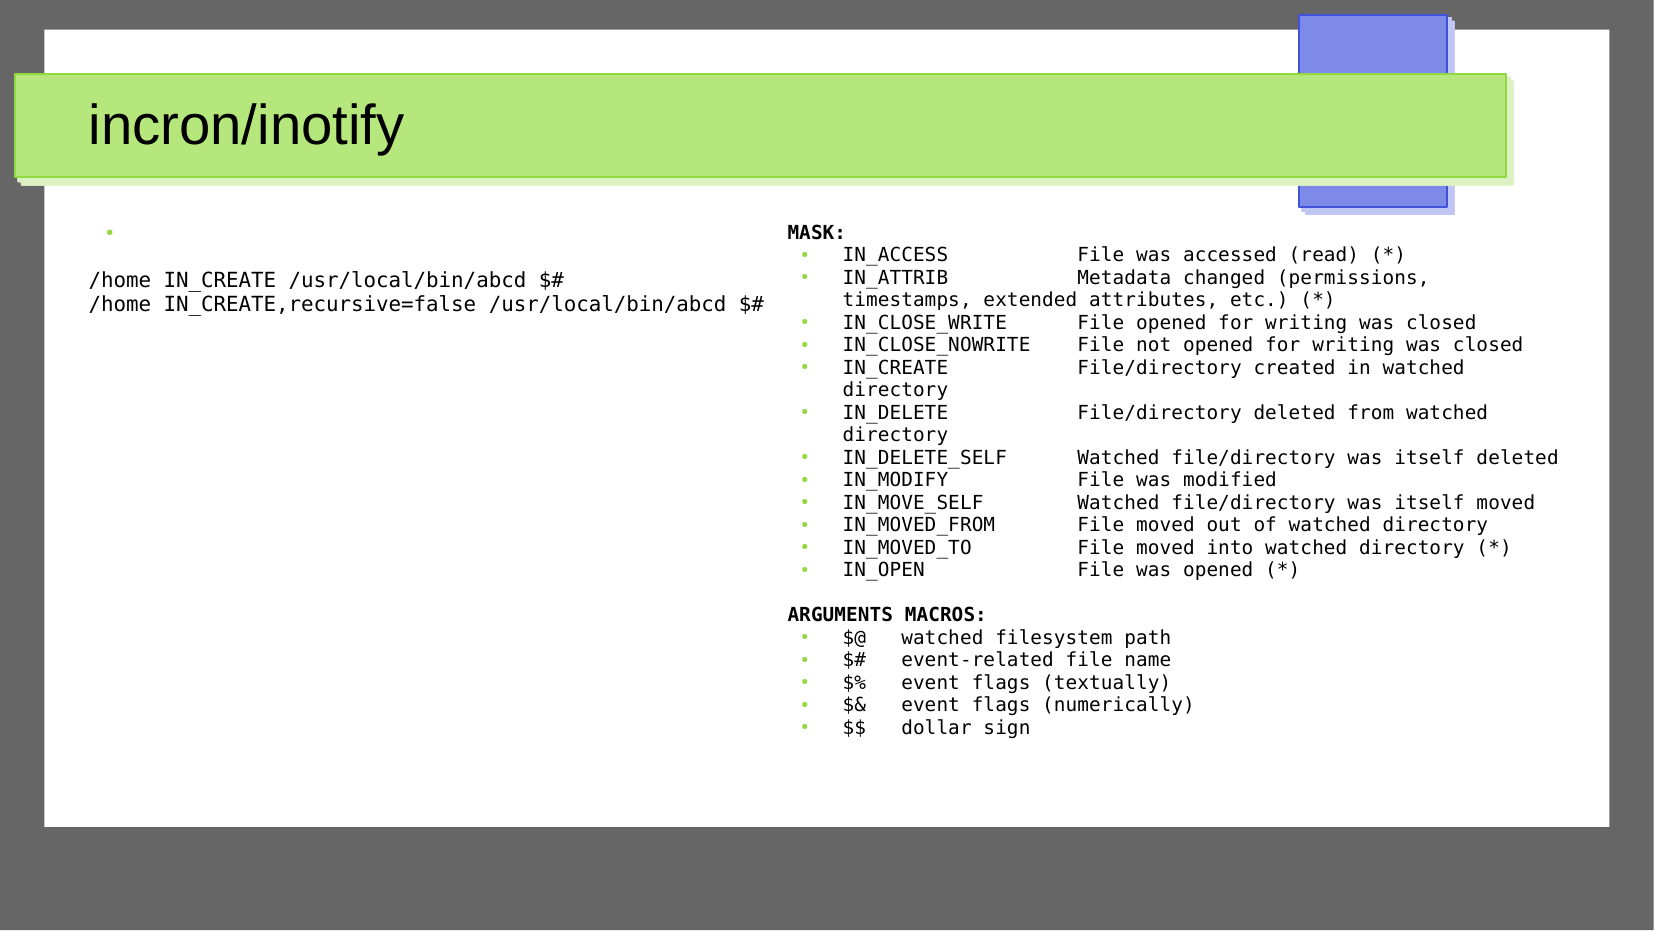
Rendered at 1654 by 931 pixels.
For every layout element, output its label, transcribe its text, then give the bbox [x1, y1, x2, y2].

list MASK: IN_ACCESS File was accessed (read) (*) IN_ATTRIB Metadata changed (permissions, timestamps, extended attributes, etc.) (*) IN_CLOSE_WRITE File opened for writing was closed IN_CLOSE_NOWRITE File not opened for writing was closed IN_CREATE File/directory created in watched directory IN_DELETE File/directory deleted from watched directory IN_DELETE_SELF Watched file/directory was itself deleted IN_MODIFY File was modified IN_MOVE_SELF Watched file/directory was itself moved IN_MOVED_FROM File moved out of watched directory IN_MOVED_TO File moved into watched directory (*) IN_OPEN File was opened (*) ARGUMENTS MACROS: $@ watched filesystem path $# event-related file name $% event flags (textually) $& event flags (numerically) $$ dollar sign [787, 221, 1566, 751]
list /home IN_CREATE /usr/local/bin/abcd $# /home IN_CREATE,recursive=false /usr/local/bin/abcd $# [88, 221, 809, 813]
title incron/inotify [88, 73, 1506, 178]
